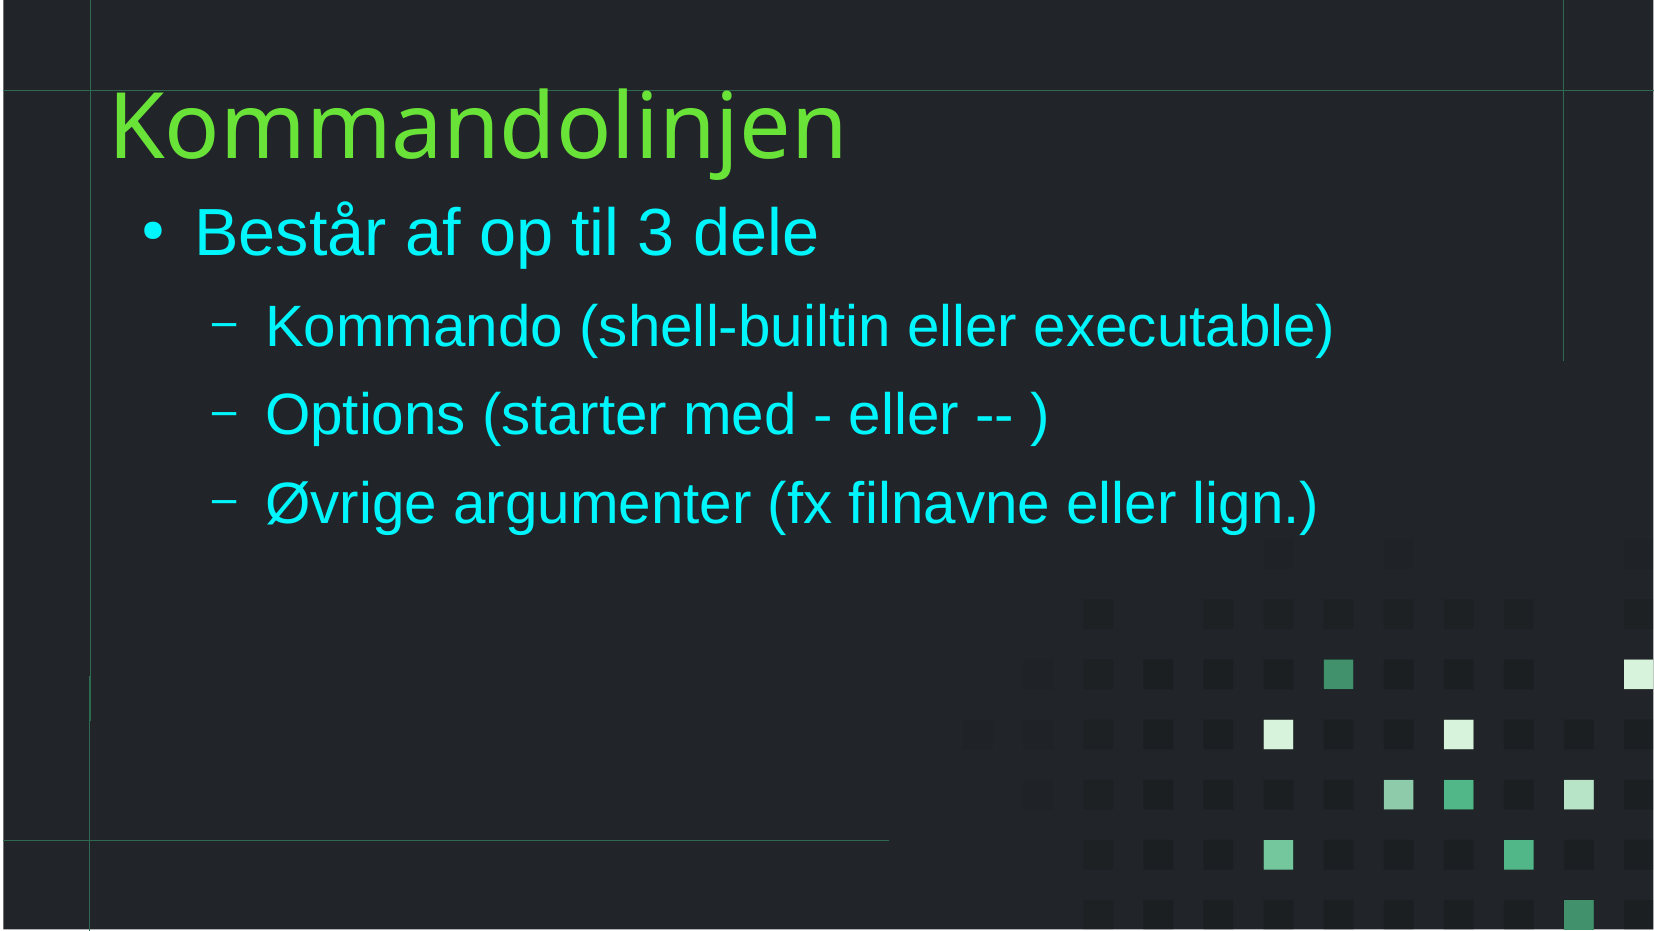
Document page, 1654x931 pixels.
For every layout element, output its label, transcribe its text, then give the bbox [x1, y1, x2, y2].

title Kommandolinjen [108, 45, 1564, 201]
list Består af op til 3 dele Kommando (shell-builtin eller executable) Options (starter med - eller -- ) Øvrige argumenter (fx filnavne eller lign.) [123, 195, 1519, 811]
picture [963, 539, 1654, 930]
